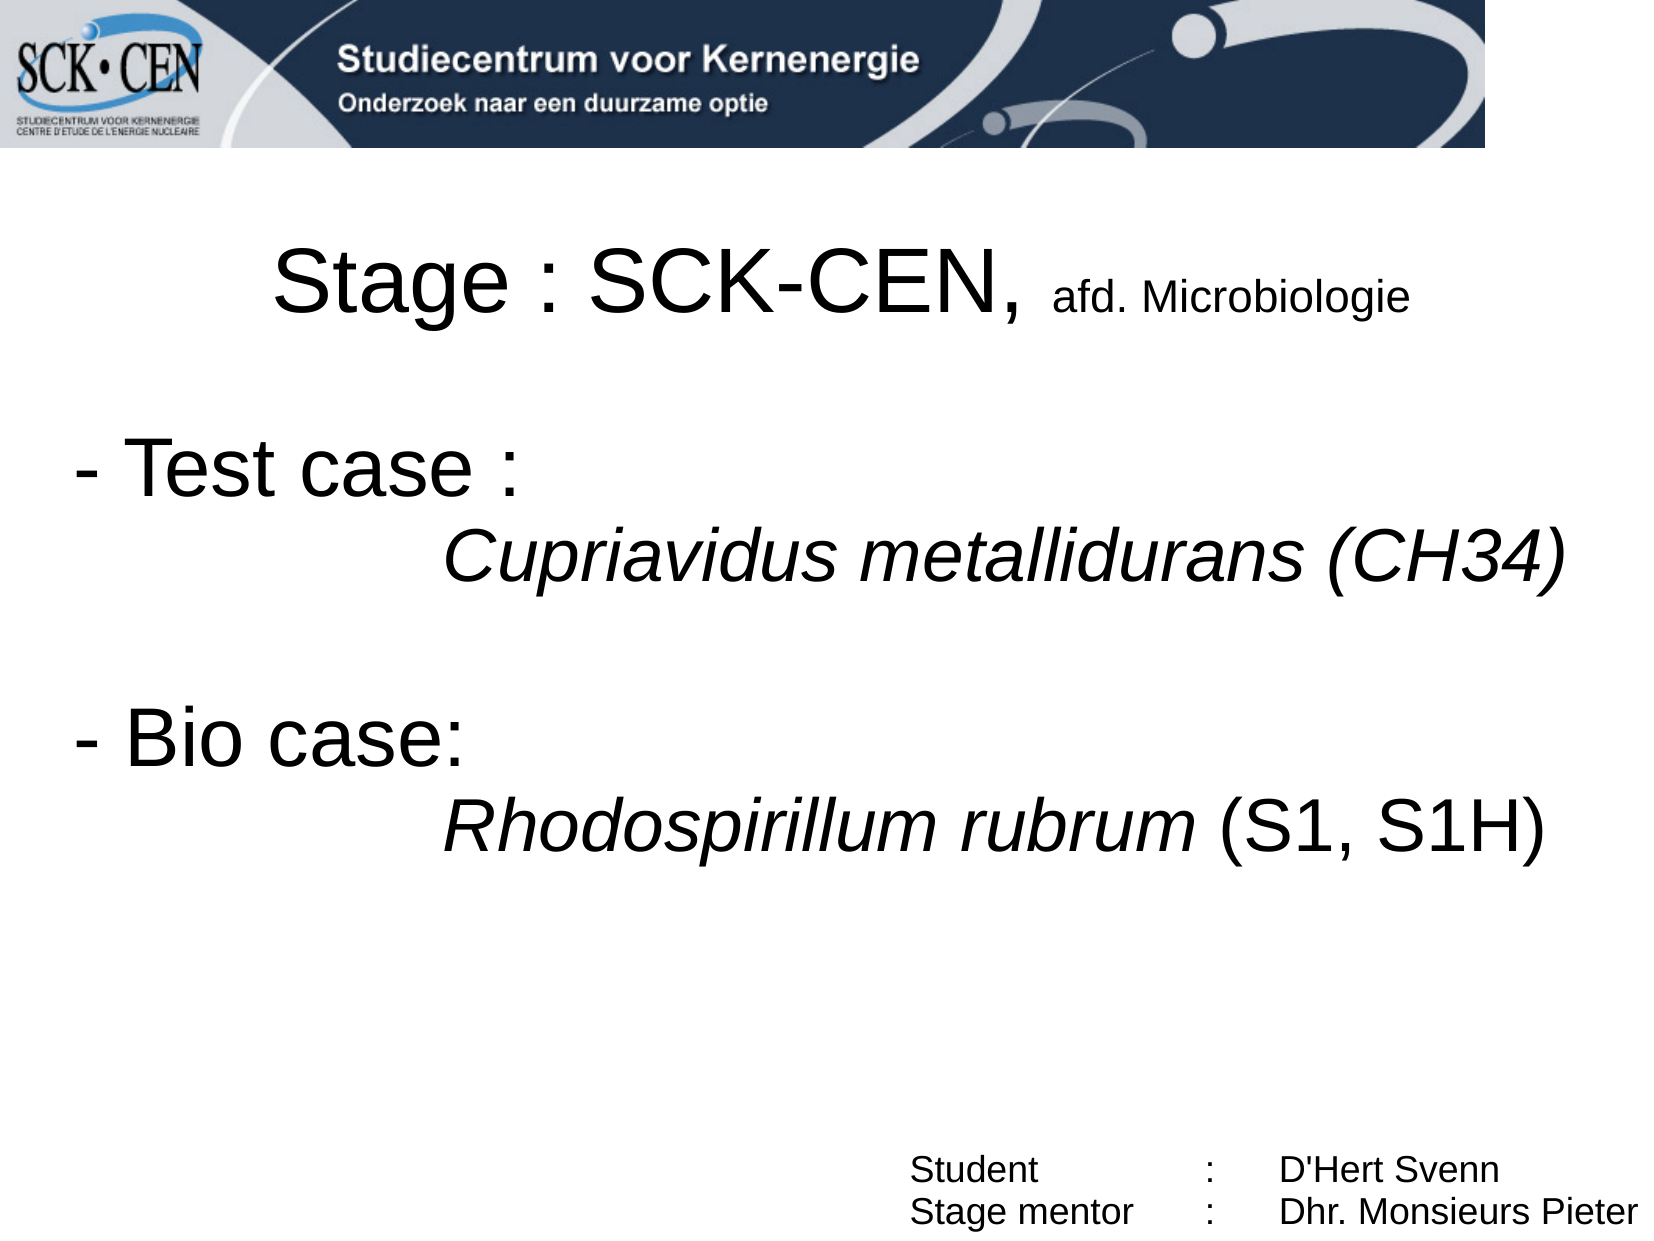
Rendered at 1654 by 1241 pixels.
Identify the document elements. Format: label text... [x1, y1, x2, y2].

picture [0, 0, 1485, 148]
title Stage : SCK-CEN, afd. Microbiologie [0, 177, 1654, 385]
text_box Student : D'Hert Svenn Stage mentor : Dhr. Monsieurs Pieter [894, 1141, 1654, 1241]
text_box - Test case : Cupriavidus metallidurans (CH34) - Bio case: Rhodospirillum rubrum (S1, S1H) [59, 413, 1654, 1123]
